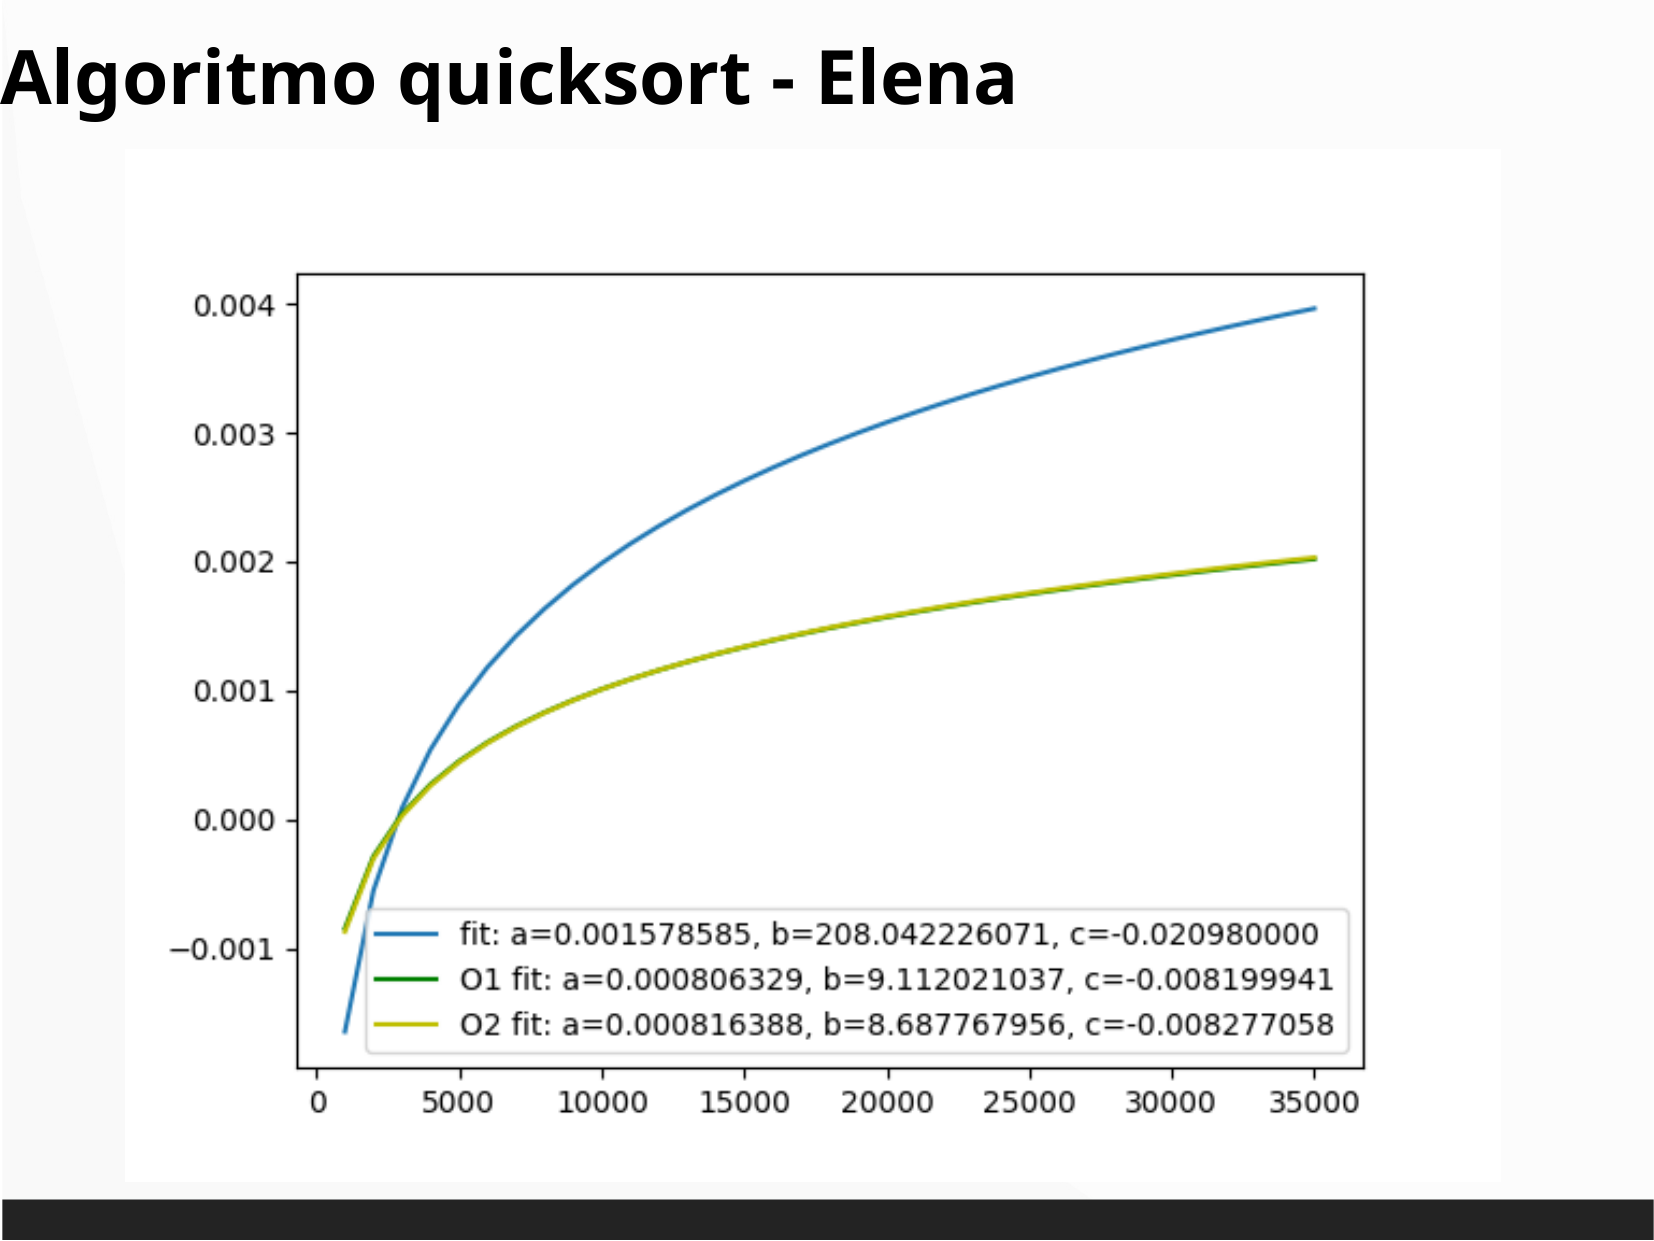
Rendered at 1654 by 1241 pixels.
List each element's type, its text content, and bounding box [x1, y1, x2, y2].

title Algoritmo quicksort - Elena [0, 0, 1489, 151]
picture [2, 0, 1654, 1241]
